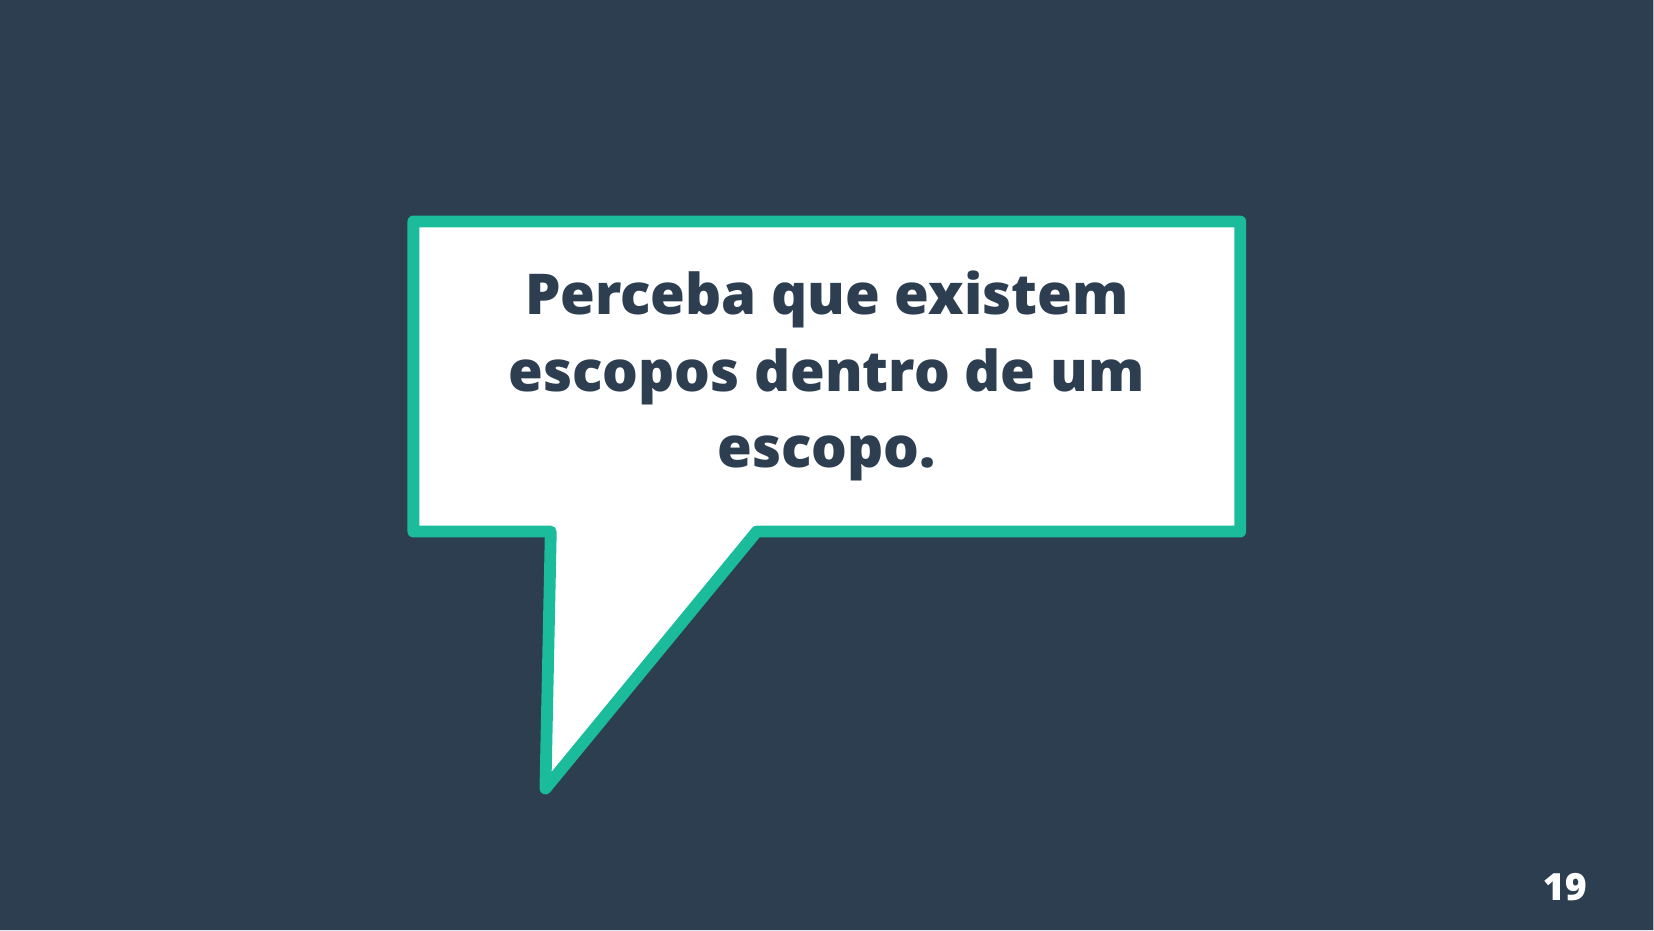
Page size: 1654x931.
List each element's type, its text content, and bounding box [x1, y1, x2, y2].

title Perceba que existem escopos dentro de um escopo. [442, 236, 1211, 502]
